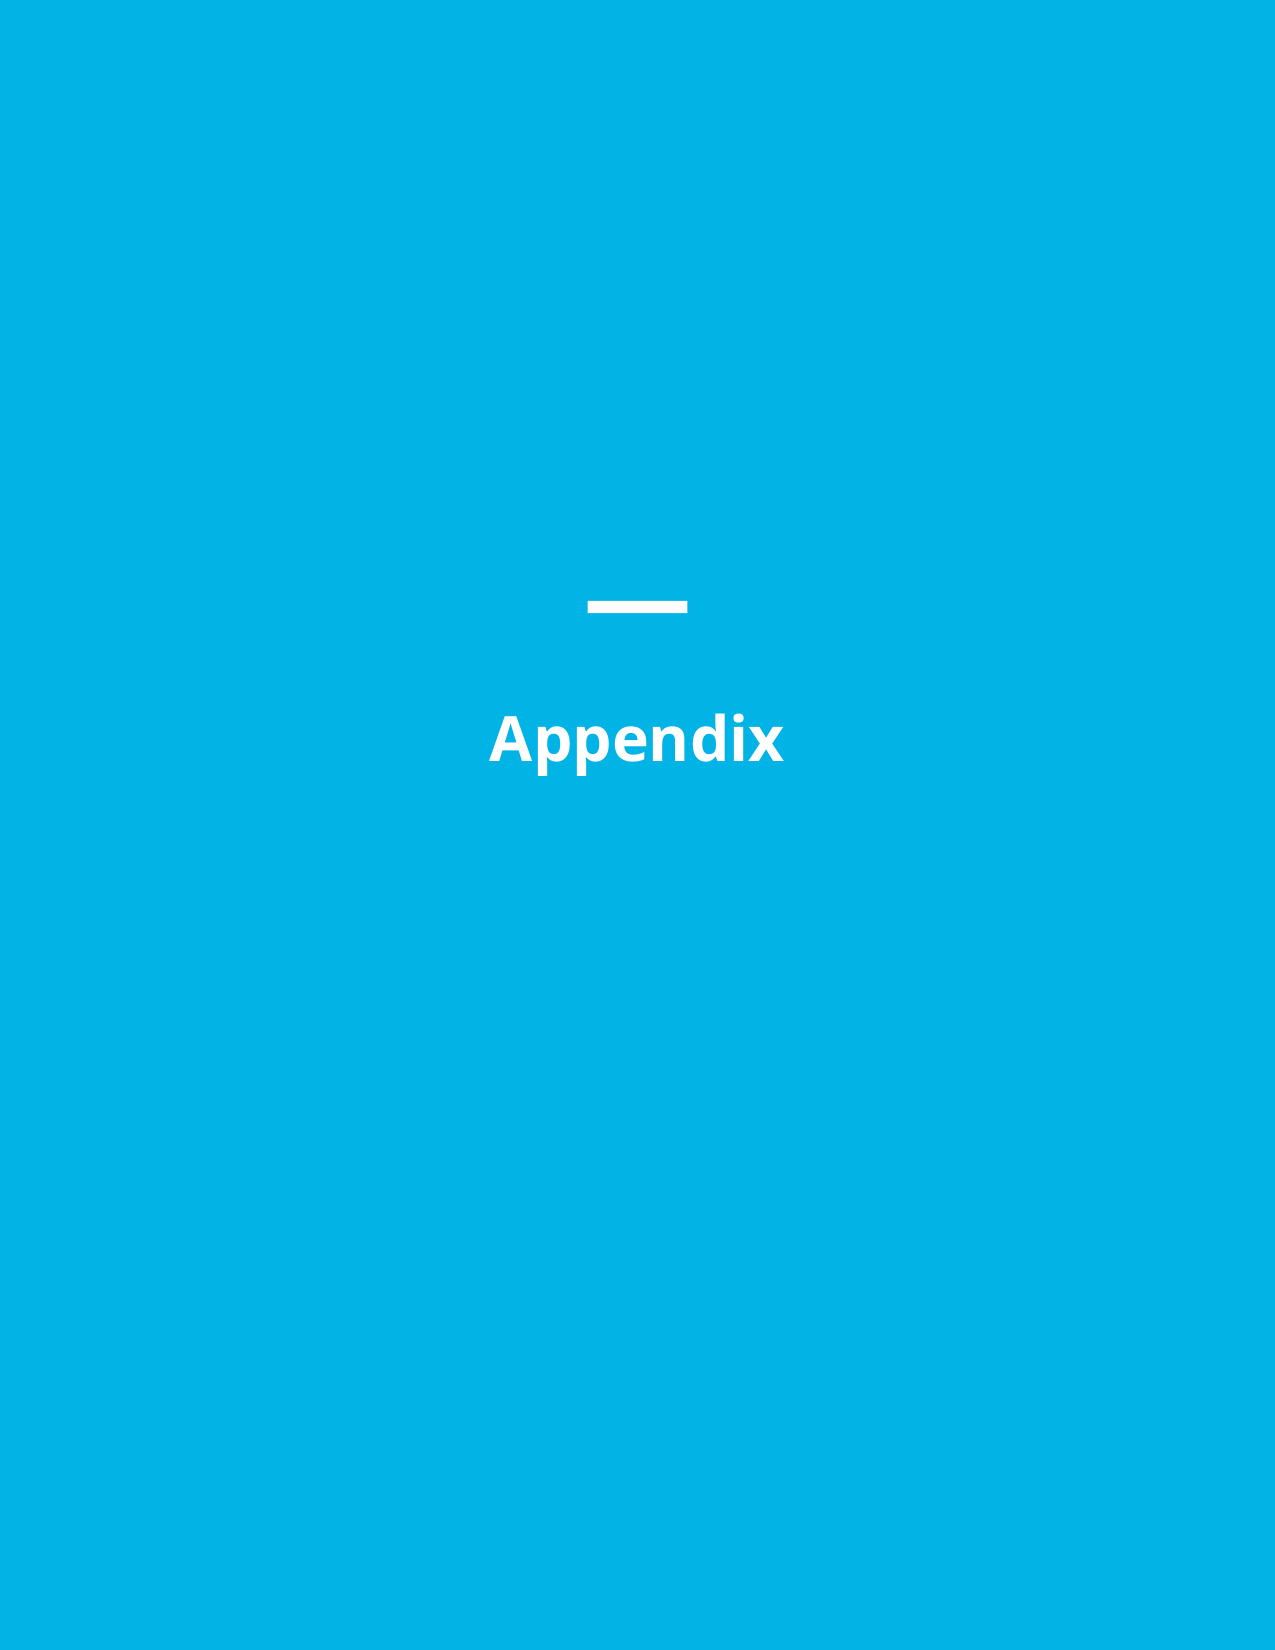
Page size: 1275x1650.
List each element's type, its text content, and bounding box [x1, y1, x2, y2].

text_box Appendix [296, 656, 979, 1061]
text_box [587, 600, 688, 614]
